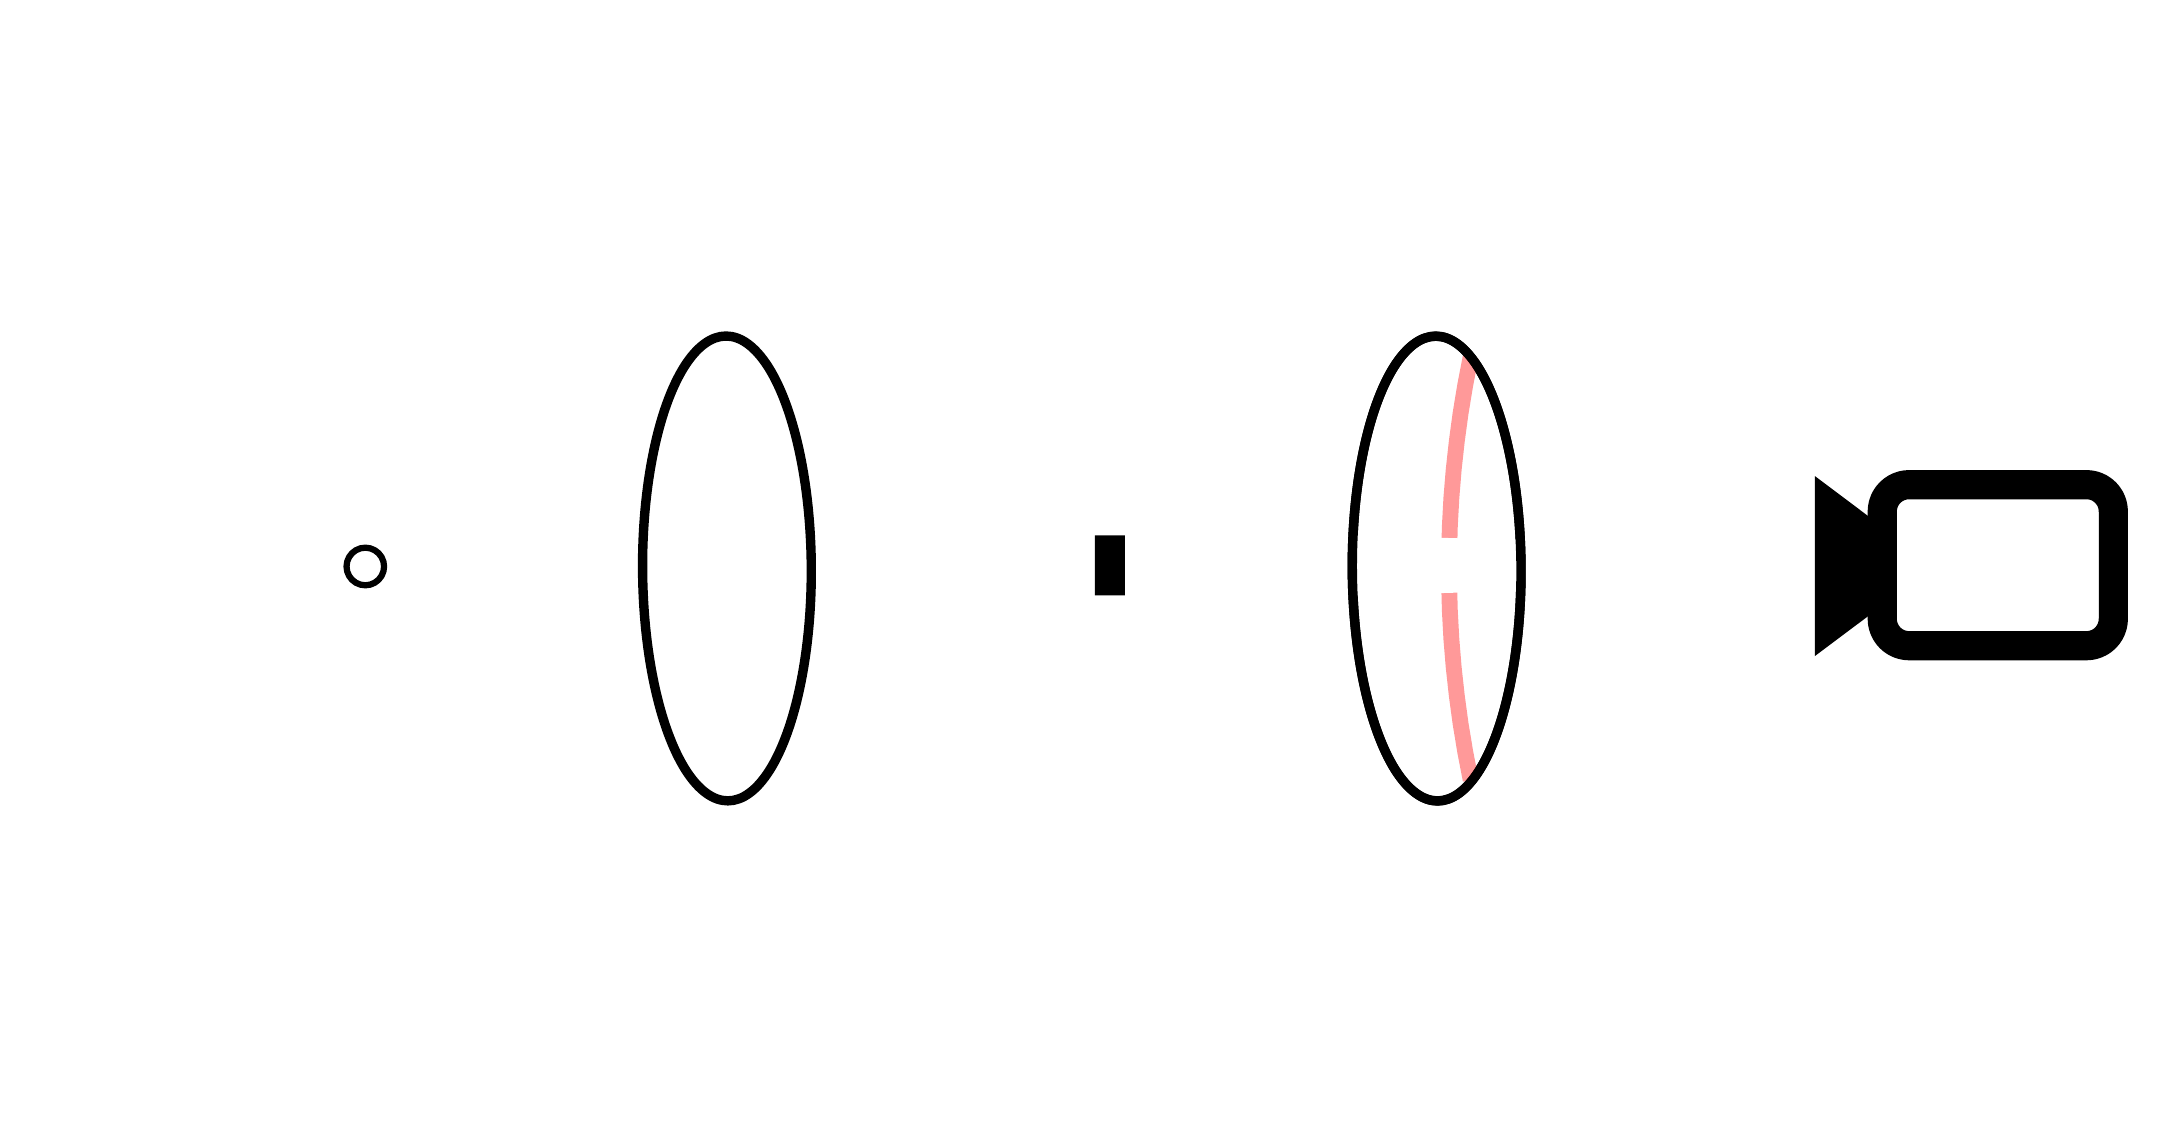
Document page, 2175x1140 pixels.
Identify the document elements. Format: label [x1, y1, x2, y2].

text_box [1882, 484, 2114, 646]
text_box [642, 336, 812, 801]
text_box [1094, 535, 1125, 596]
text_box [1357, 341, 1516, 796]
text_box [1814, 476, 1875, 657]
